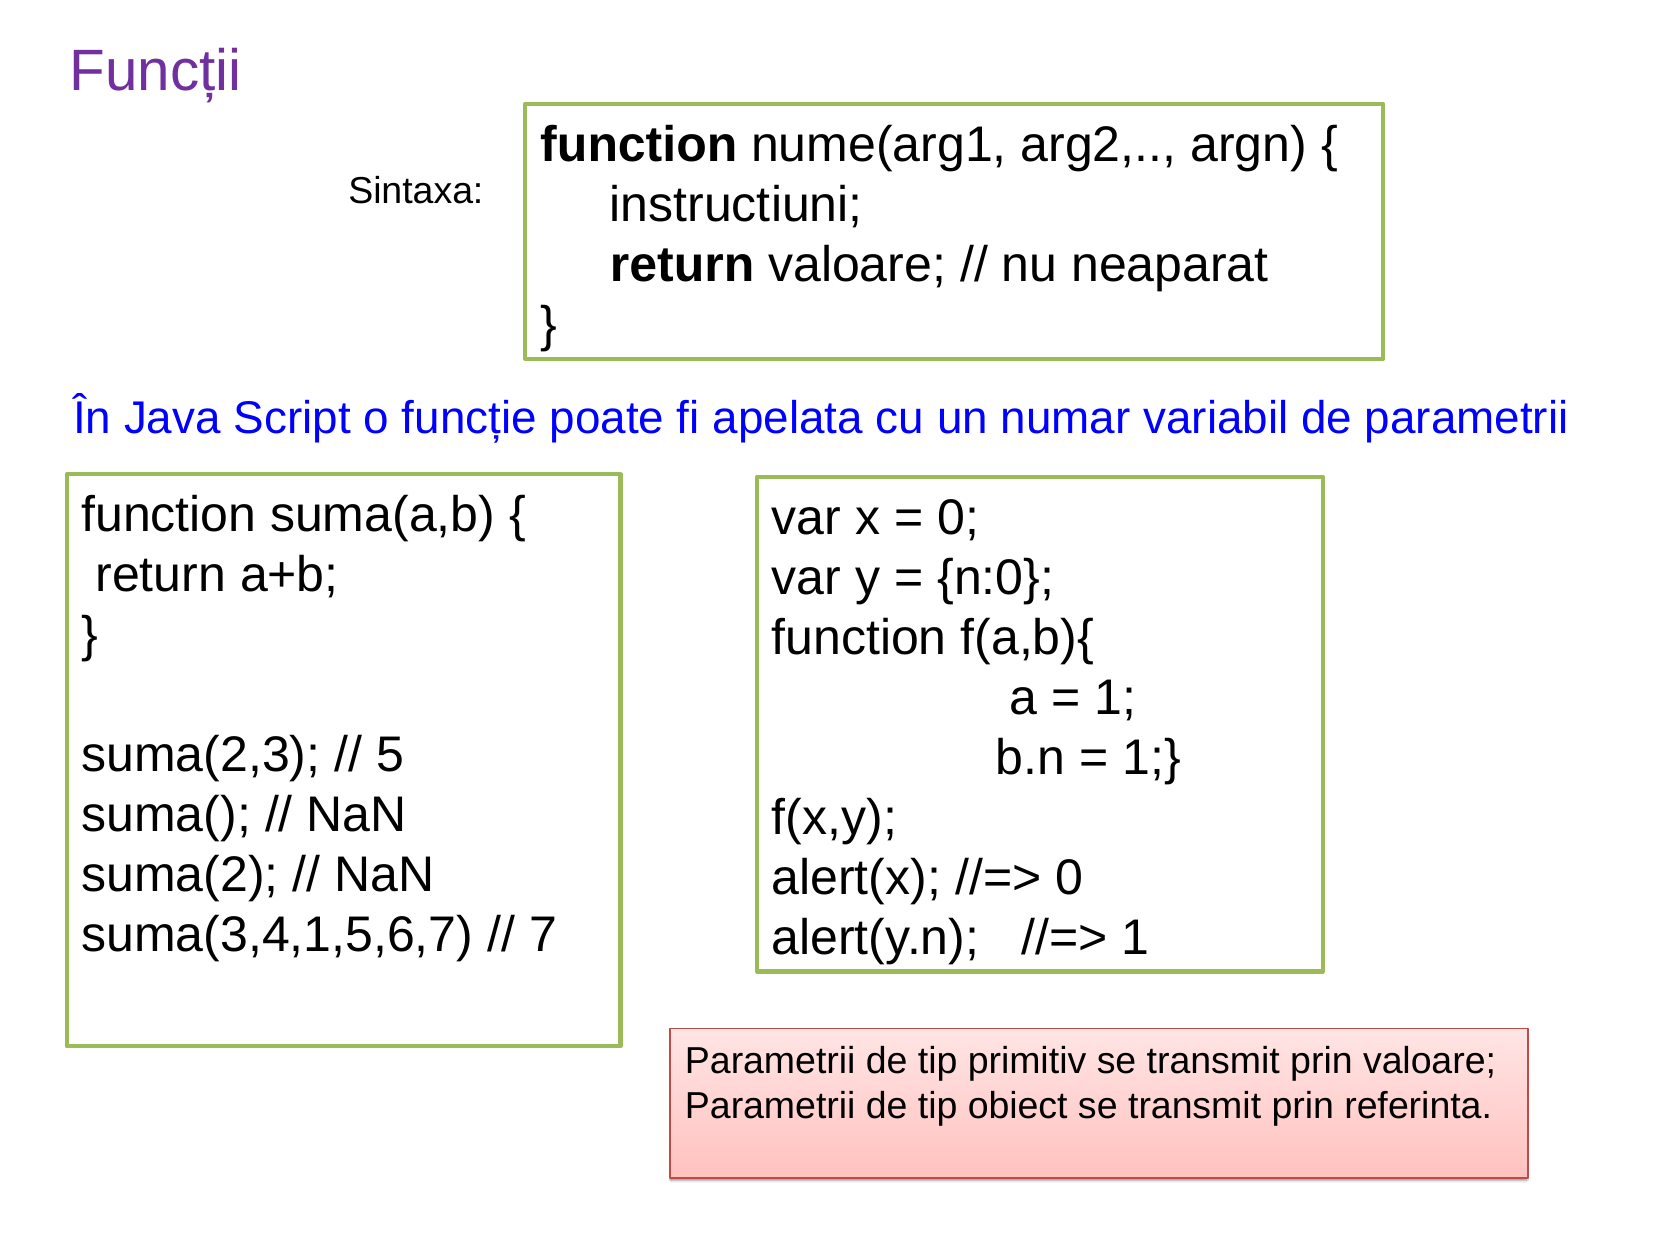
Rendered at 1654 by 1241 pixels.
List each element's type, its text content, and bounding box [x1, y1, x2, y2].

text_box Sintaxa: [333, 161, 510, 219]
text_box În Java Script o funcție poate fi apelata cu un numar variabil de parametrii [58, 384, 1585, 451]
text_box Funcții [55, 29, 309, 110]
text_box function nume(arg1, arg2,.., argn) { instructiuni; return valoare; // nu neaparat } [525, 103, 1384, 359]
text_box function suma(a,b) { return a+b; } suma(2,3); // 5 suma(); // NaN suma(2); // NaN suma(3,4,1,5,6,7) // 7 [66, 474, 621, 1047]
text_box var x = 0; var y = {n:0}; function f(a,b){ a = 1; b.n = 1;} f(x,y); alert(x); //=> 0 alert(y.n); //=> 1 [757, 476, 1323, 972]
text_box Parametrii de tip primitiv se transmit prin valoare; Parametrii de tip obiect se transmit prin referinta. [670, 1028, 1529, 1179]
